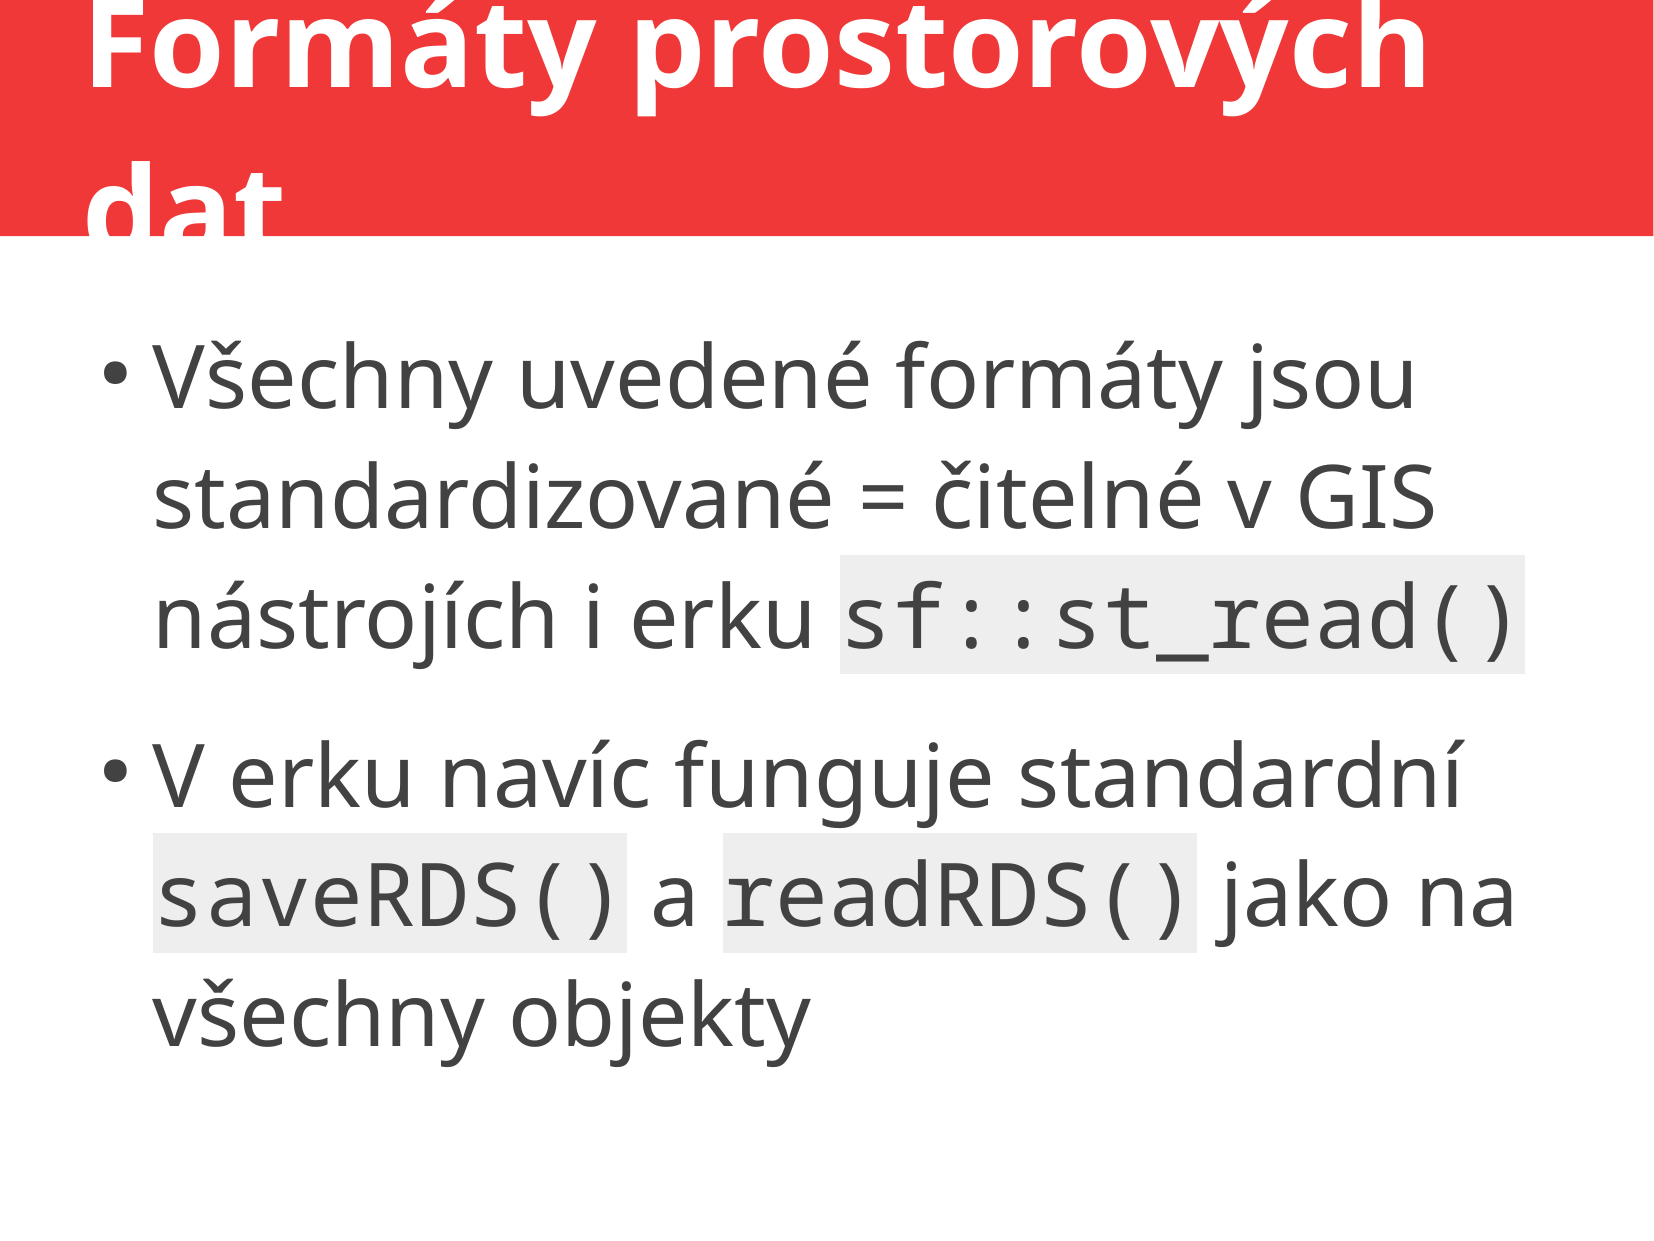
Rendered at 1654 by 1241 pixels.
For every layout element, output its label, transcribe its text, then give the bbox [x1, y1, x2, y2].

title Formáty prostorových dat [82, 19, 1571, 227]
list Všechny uvedené formáty jsou standardizované = čitelné v GIS nástrojích i erku sf::st_read() V erku navíc funguje standardní saveRDS() a readRDS() jako na všechny objekty [82, 314, 1563, 1080]
